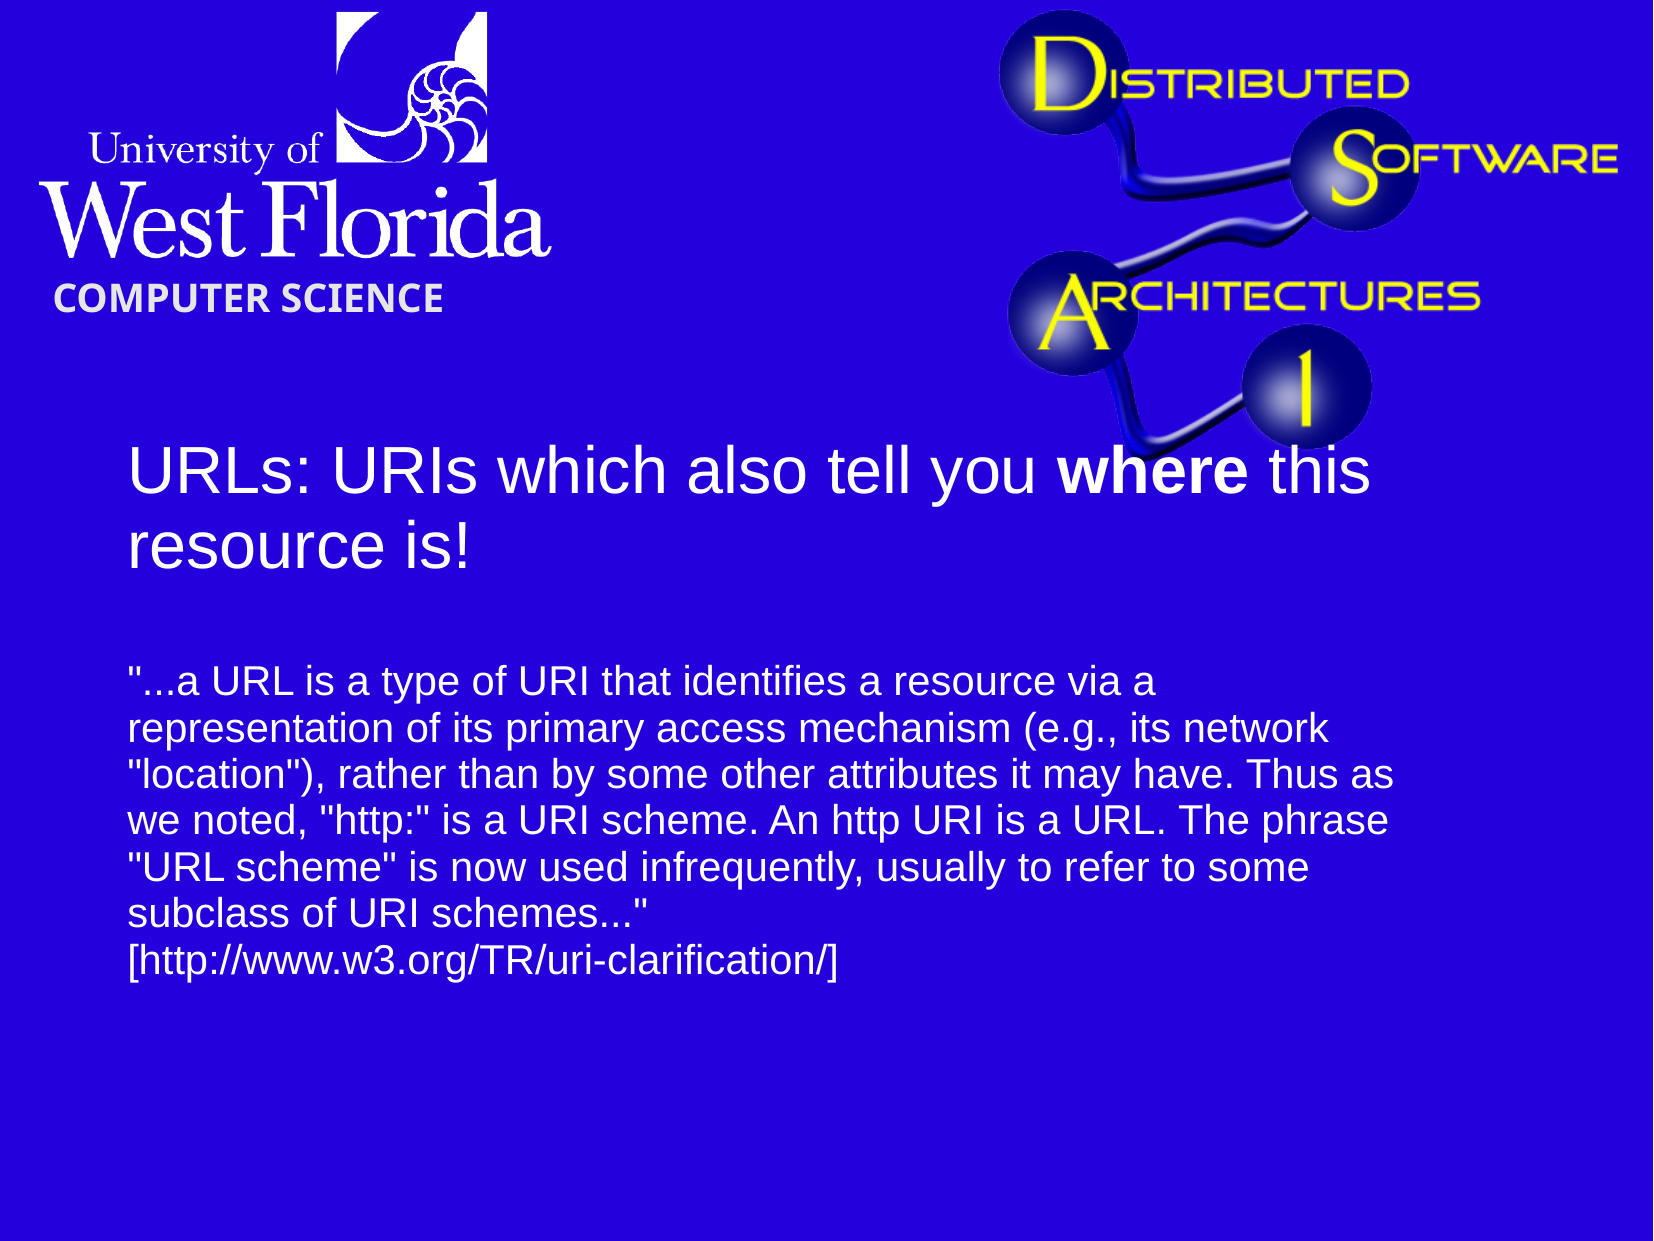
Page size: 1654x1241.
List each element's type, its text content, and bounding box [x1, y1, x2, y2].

text_box COMPUTER SCIENCE [37, 262, 563, 334]
picture [37, 0, 559, 262]
text_box URLs: URIs which also tell you where this resource is! "...a URL is a type of URI that identifies a resource via a representation of its primary access mechanism (e.g., its network "location"), rather than by some other attributes it may have. Thus as we noted, "http:" is a URI scheme. An http URI is a URL. The phrase "URL scheme" is now used infrequently, usually to refer to some subclass of URI schemes..." [http://www.w3.org/TR/uri-clarification/] [112, 426, 1426, 993]
picture [910, 0, 1653, 506]
